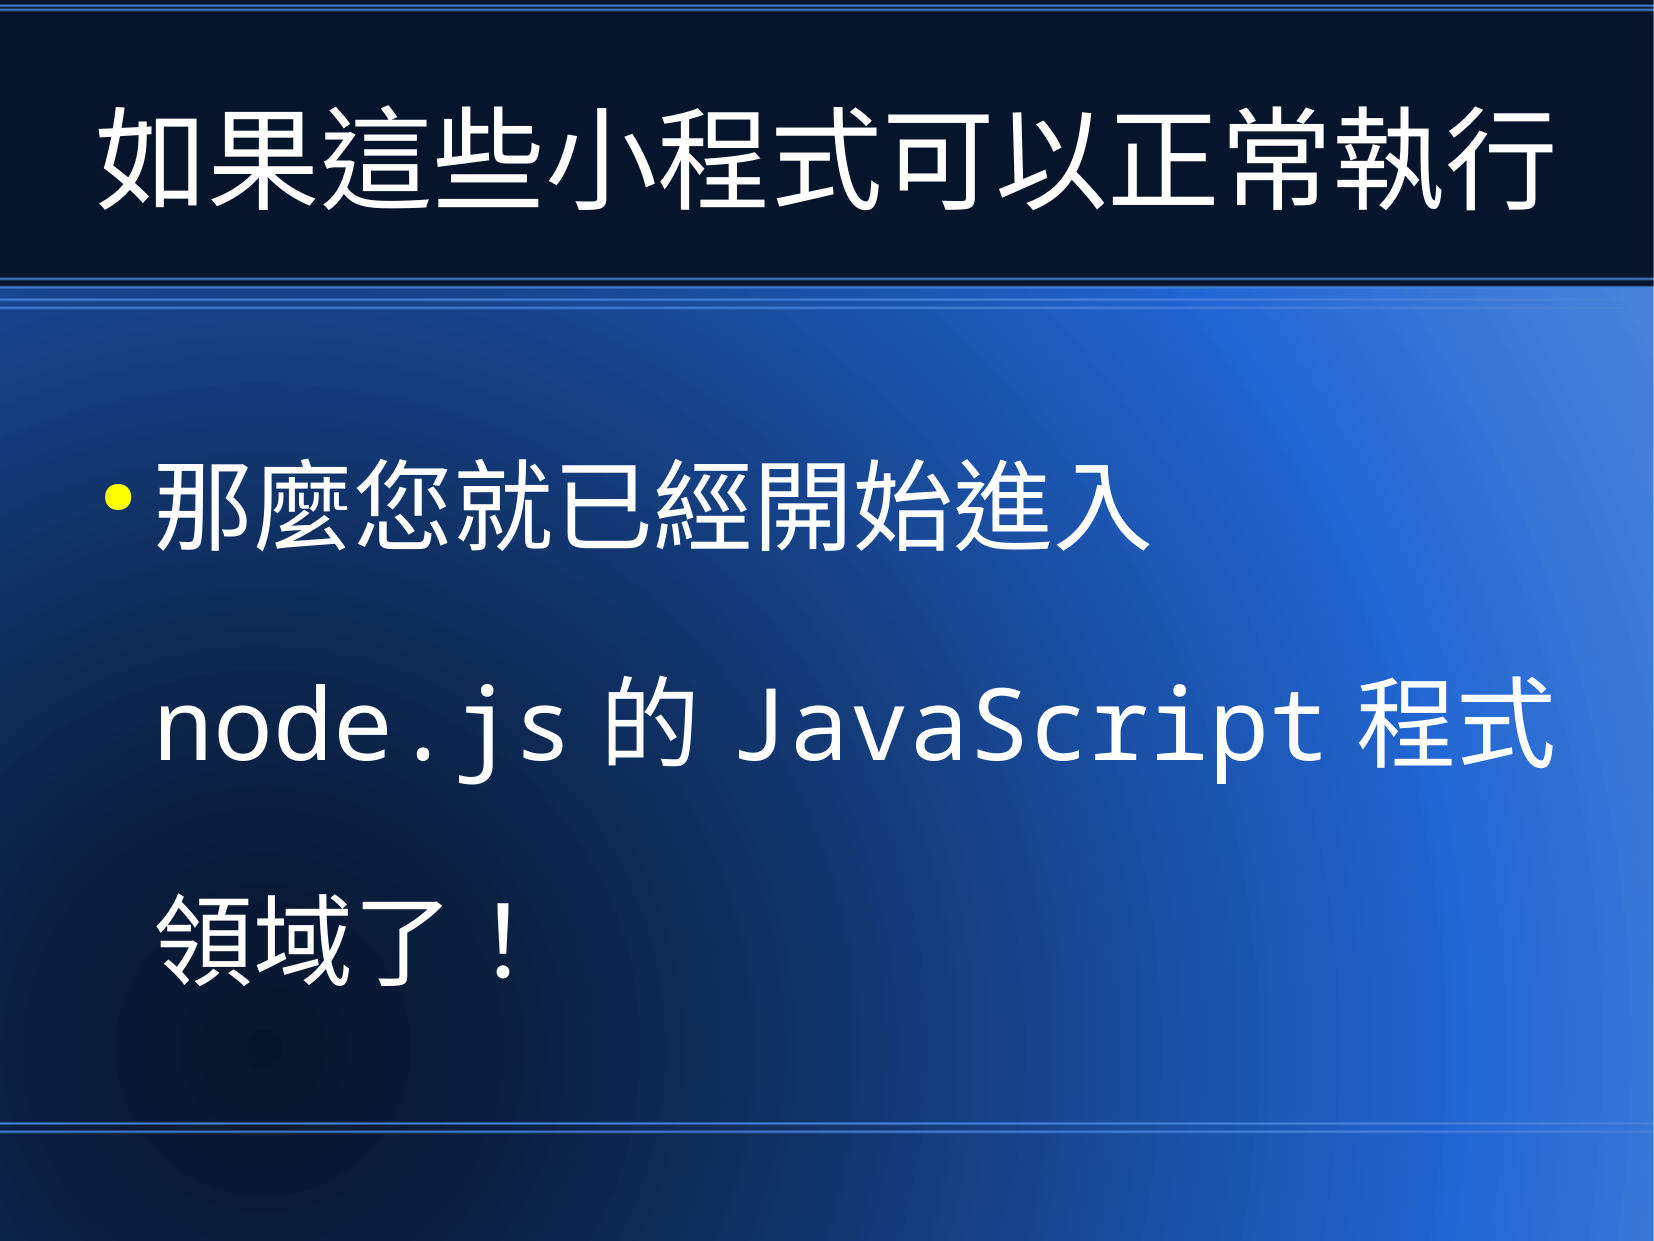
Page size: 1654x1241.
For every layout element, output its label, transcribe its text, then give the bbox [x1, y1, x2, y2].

list 那麼您就已經開始進入node.js的JavaScript程式領域了！ [82, 355, 1571, 1241]
title 如果這些小程式可以正常執行 [82, 49, 1571, 257]
picture [0, 0, 1654, 1241]
